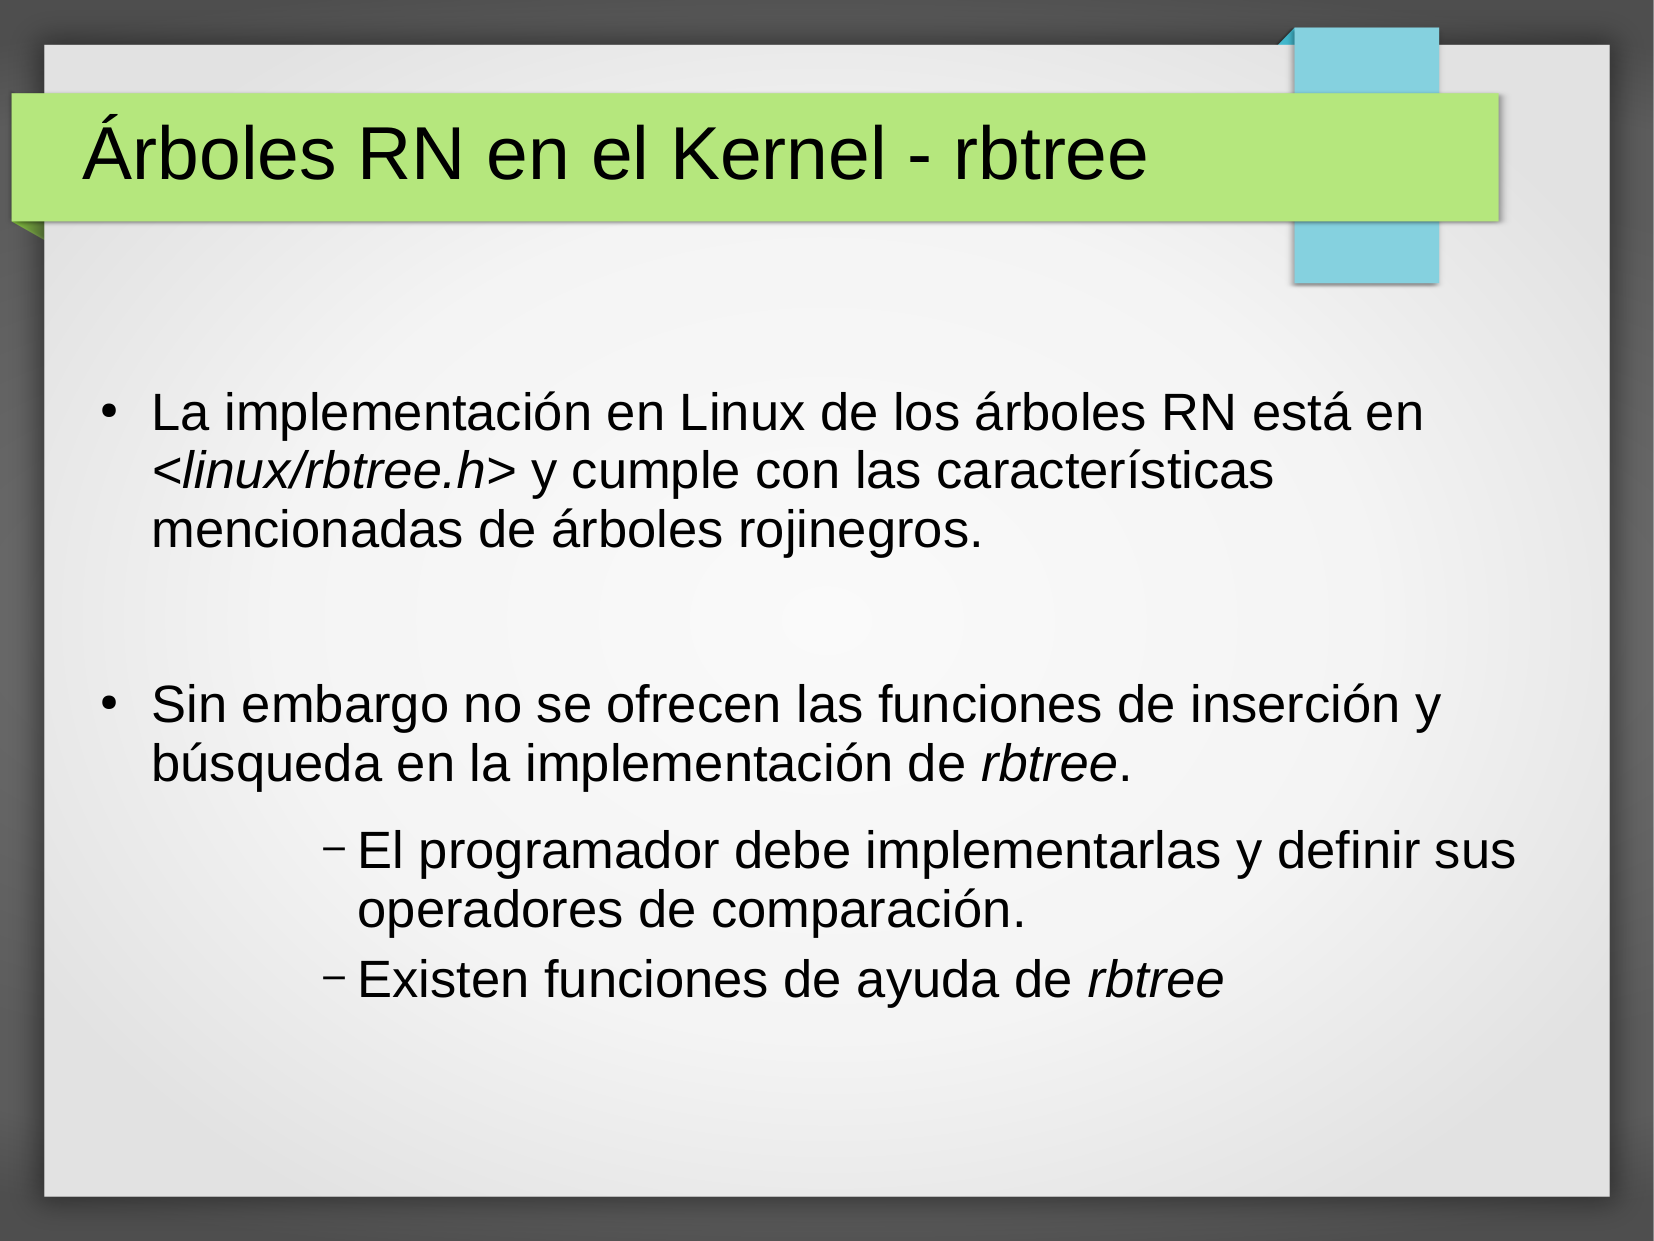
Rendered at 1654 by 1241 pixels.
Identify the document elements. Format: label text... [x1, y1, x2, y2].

title Árboles RN en el Kernel - rbtree [82, 94, 1264, 213]
list La implementación en Linux de los árboles RN está en <linux/rbtree.h> y cumple con las características mencionadas de árboles rojinegros. Sin embargo no se ofrecen las funciones de inserción y búsqueda en la implementación de rbtree. El programador debe implementarlas y definir sus operadores de comparación. Existen funciones de ayuda de rbtree [82, 295, 1571, 1015]
picture [0, 0, 1654, 1241]
